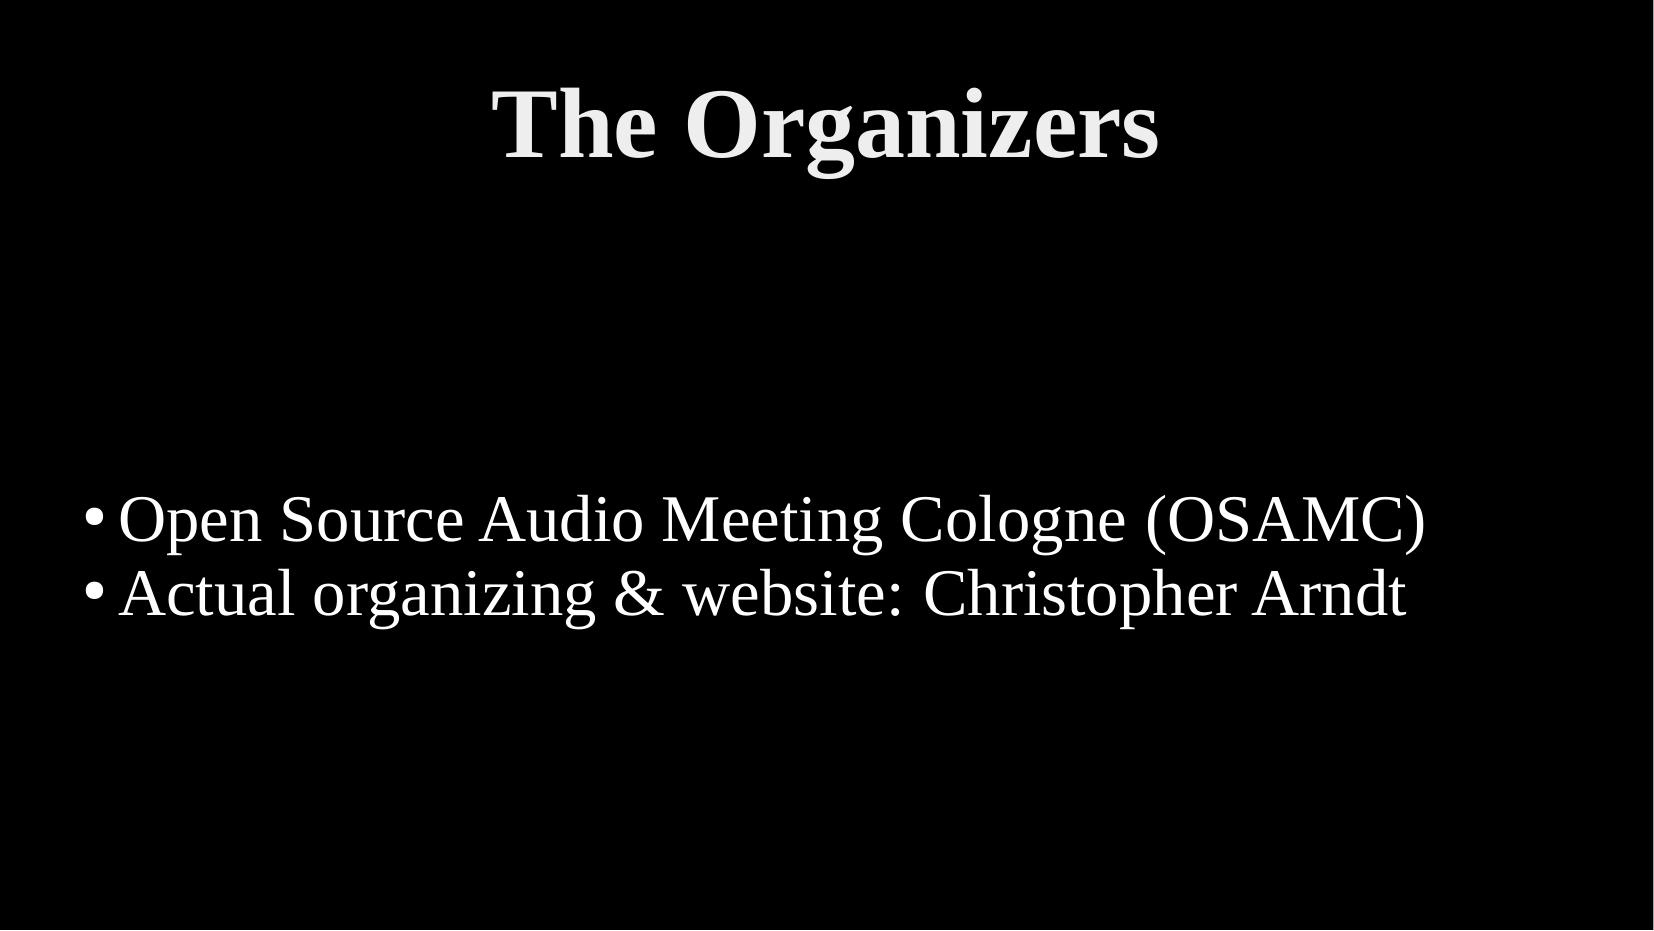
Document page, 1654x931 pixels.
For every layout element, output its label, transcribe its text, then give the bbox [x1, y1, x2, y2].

subtitle Open Source Audio Meeting Cologne (OSAMC) Actual organizing & website: Christopher Arndt [82, 354, 1571, 757]
title The Organizers [82, 35, 1571, 213]
